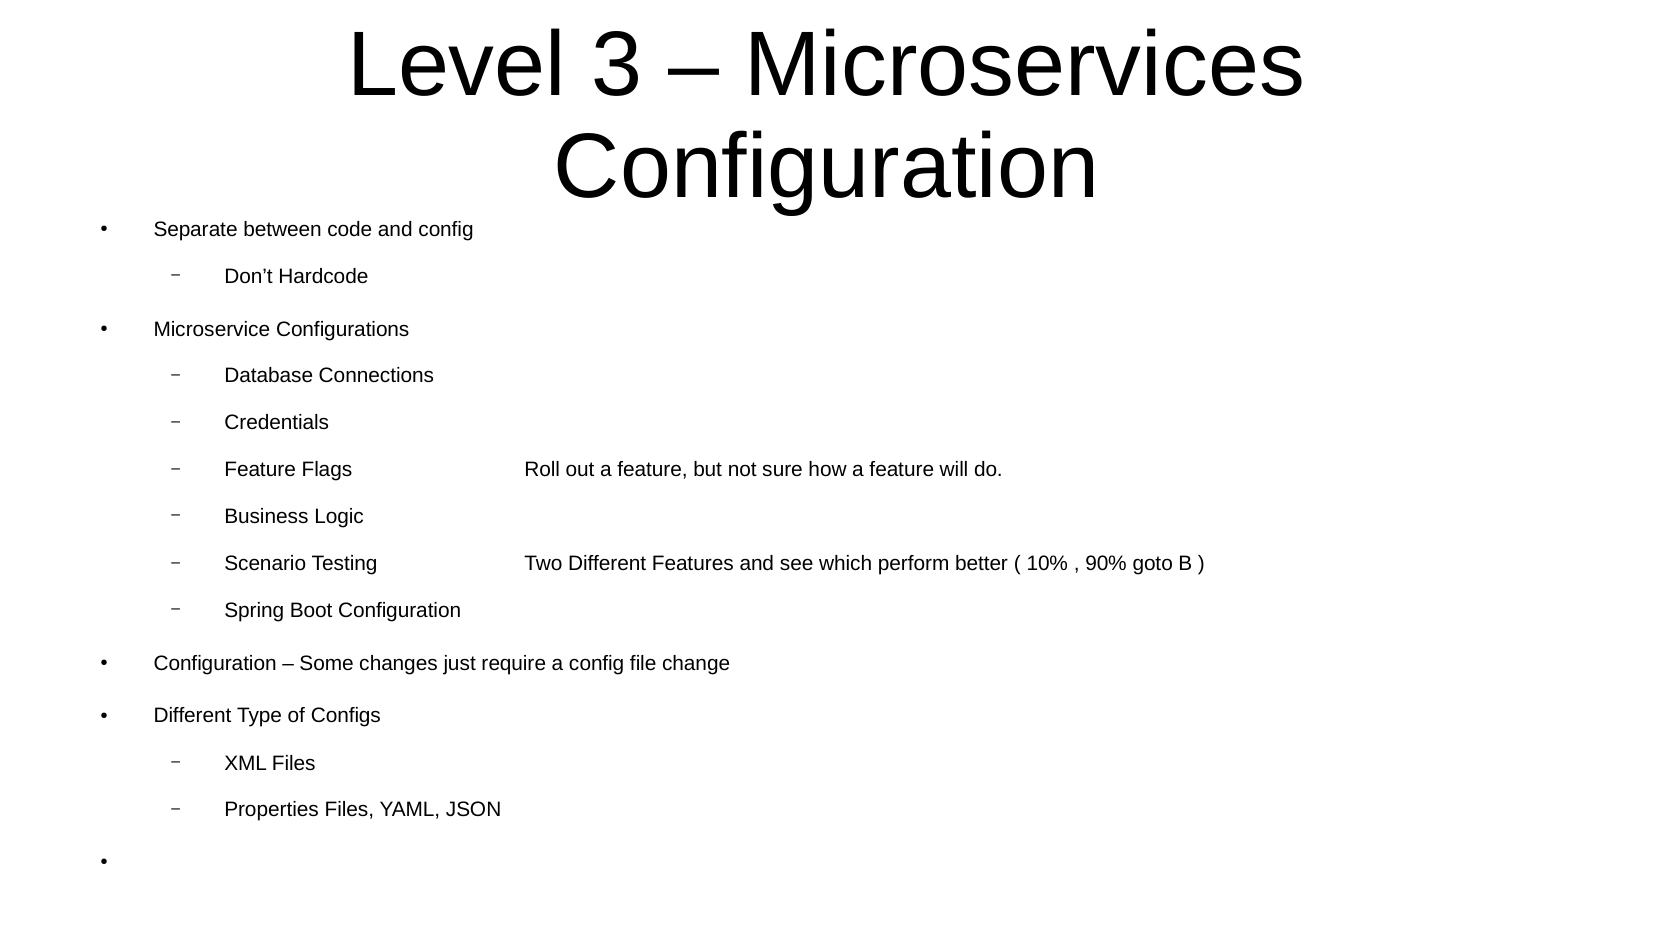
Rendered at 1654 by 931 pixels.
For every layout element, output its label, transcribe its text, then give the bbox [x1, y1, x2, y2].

list Separate between code and config Don’t Hardcode Microservice Configurations Database Connections Credentials Feature Flags Roll out a feature, but not sure how a feature will do. Business Logic Scenario Testing Two Different Features and see which perform better ( 10% , 90% goto B ) Spring Boot Configuration Configuration – Some changes just require a config file change Different Type of Configs XML Files Properties Files, YAML, JSON [82, 217, 1606, 871]
title Level 3 – Microservices Configuration [82, 12, 1571, 217]
